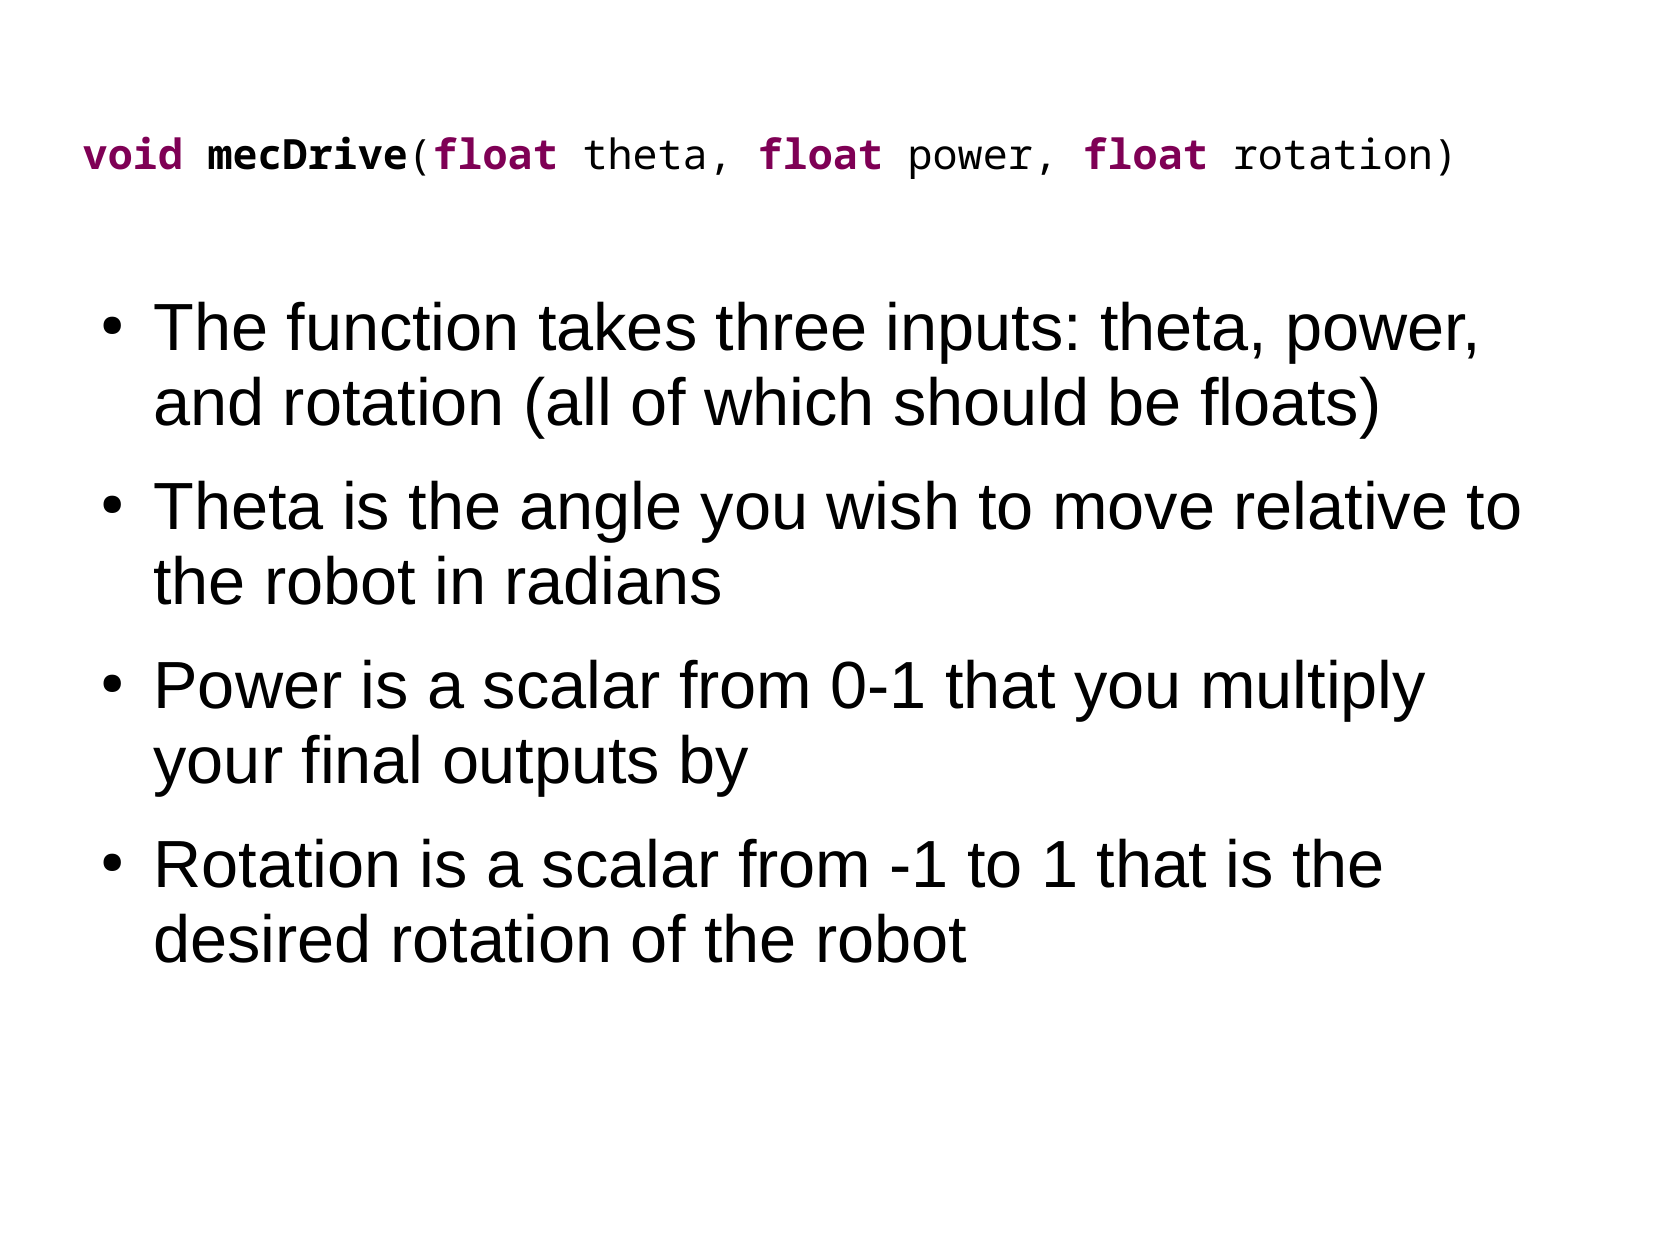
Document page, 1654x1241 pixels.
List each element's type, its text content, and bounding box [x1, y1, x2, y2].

title void mecDrive(float theta, float power, float rotation) [82, 49, 1571, 257]
list The function takes three inputs: theta, power, and rotation (all of which should be floats) Theta is the angle you wish to move relative to the robot in radians Power is a scalar from 0-1 that you multiply your final outputs by Rotation is a scalar from -1 to 1 that is the desired rotation of the robot [82, 290, 1538, 1010]
